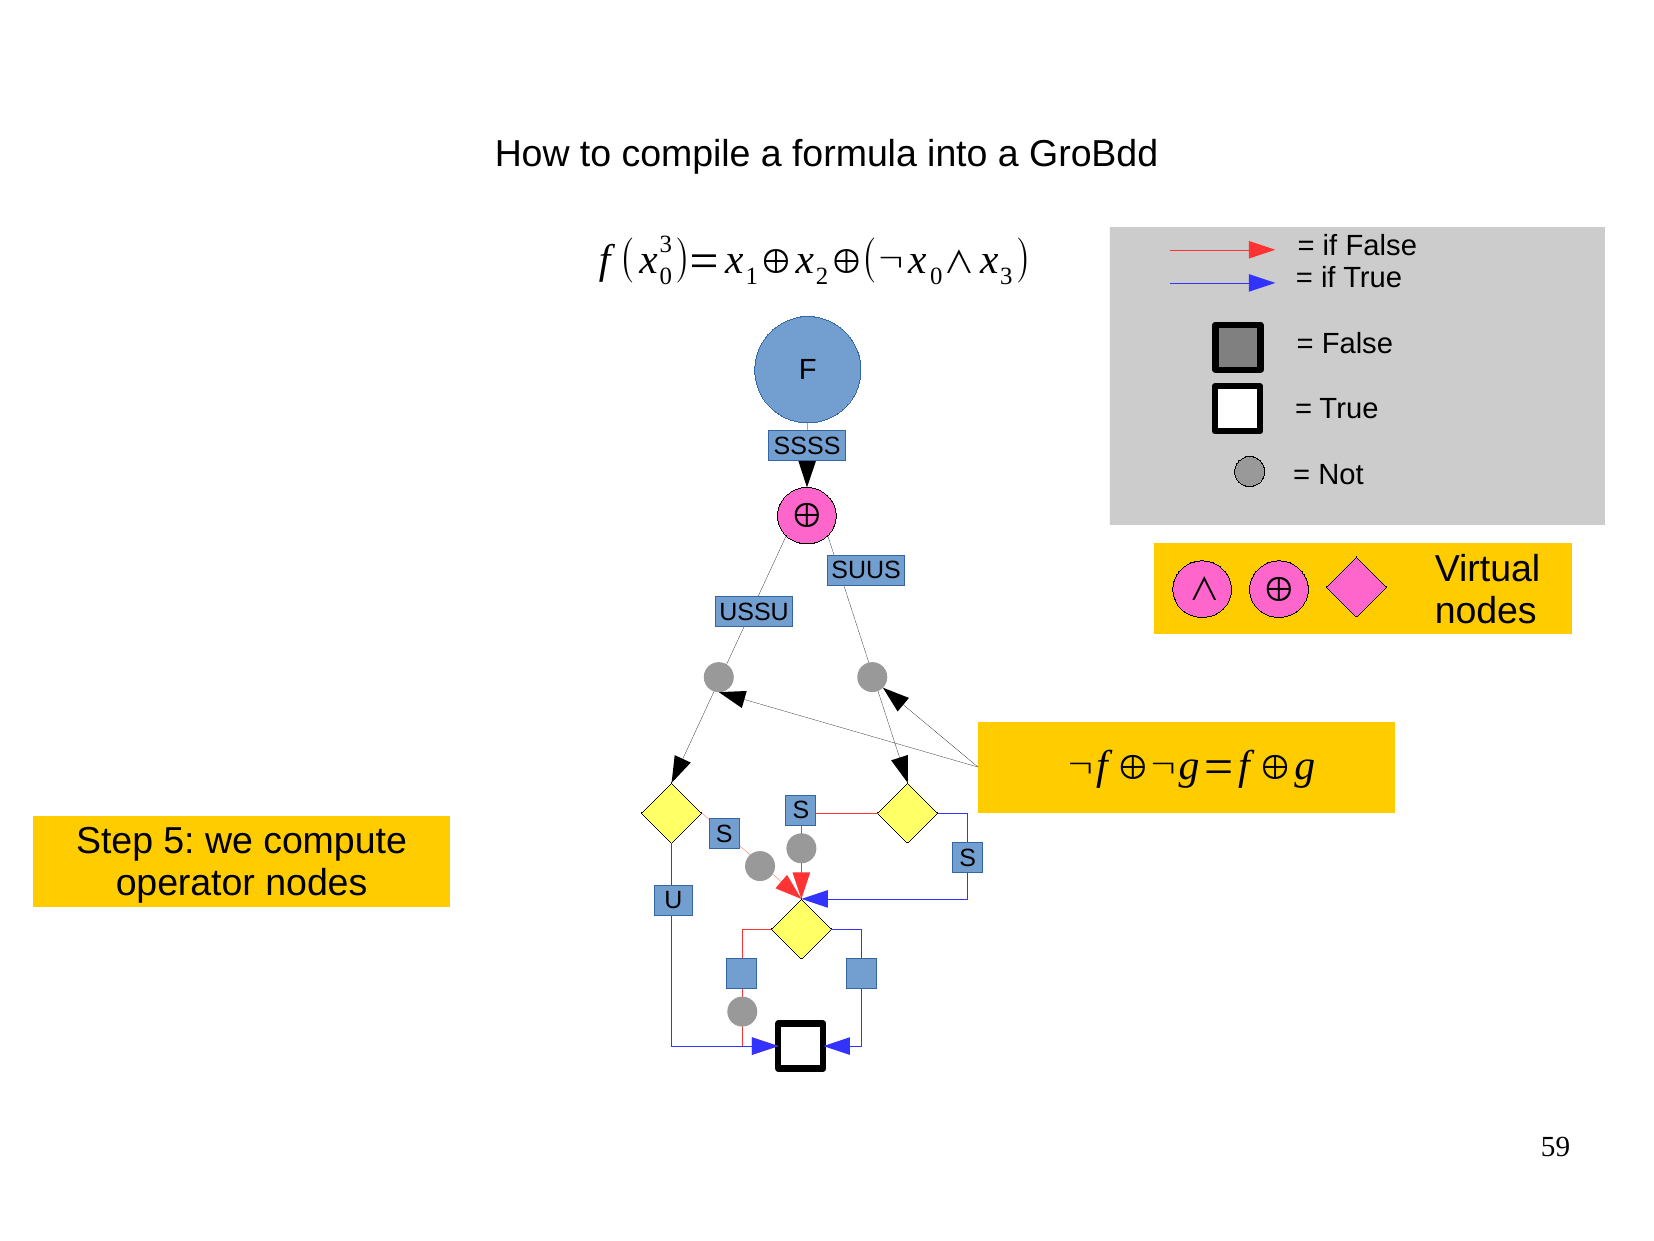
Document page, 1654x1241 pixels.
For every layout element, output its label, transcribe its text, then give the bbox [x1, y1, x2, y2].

chart [1254, 563, 1302, 610]
text_box [787, 537, 826, 544]
text_box [778, 1023, 824, 1069]
text_box SSSS [768, 430, 846, 461]
text_box S [785, 795, 816, 826]
text_box USSU [715, 596, 793, 627]
chart [590, 257, 1036, 289]
text_box [641, 782, 701, 843]
text_box [1154, 543, 1420, 634]
text_box [1234, 456, 1265, 487]
text_box [726, 958, 757, 989]
text_box = if False = if True = False = True = Not [1109, 227, 1605, 525]
text_box S [709, 818, 740, 849]
text_box [703, 662, 734, 693]
chart [782, 490, 830, 537]
text_box [978, 722, 1395, 813]
text_box [830, 498, 837, 533]
text_box [846, 958, 877, 989]
text_box [1215, 386, 1261, 432]
text_box U [654, 885, 693, 916]
text_box SUUS [827, 555, 905, 586]
text_box Step 5: we compute operator nodes [33, 816, 450, 907]
text_box S [952, 842, 983, 873]
text_box [857, 662, 888, 693]
text_box [786, 833, 817, 864]
text_box [1215, 324, 1261, 370]
text_box [771, 899, 832, 959]
chart [1061, 741, 1322, 789]
text_box [745, 851, 776, 882]
text_box [777, 500, 782, 531]
text_box Virtual nodes [1420, 540, 1571, 639]
text_box [727, 996, 758, 1027]
text_box F [754, 316, 861, 423]
title How to compile a formula into a GroBdd [82, 49, 1571, 257]
text_box [877, 782, 938, 843]
chart [1181, 563, 1229, 610]
